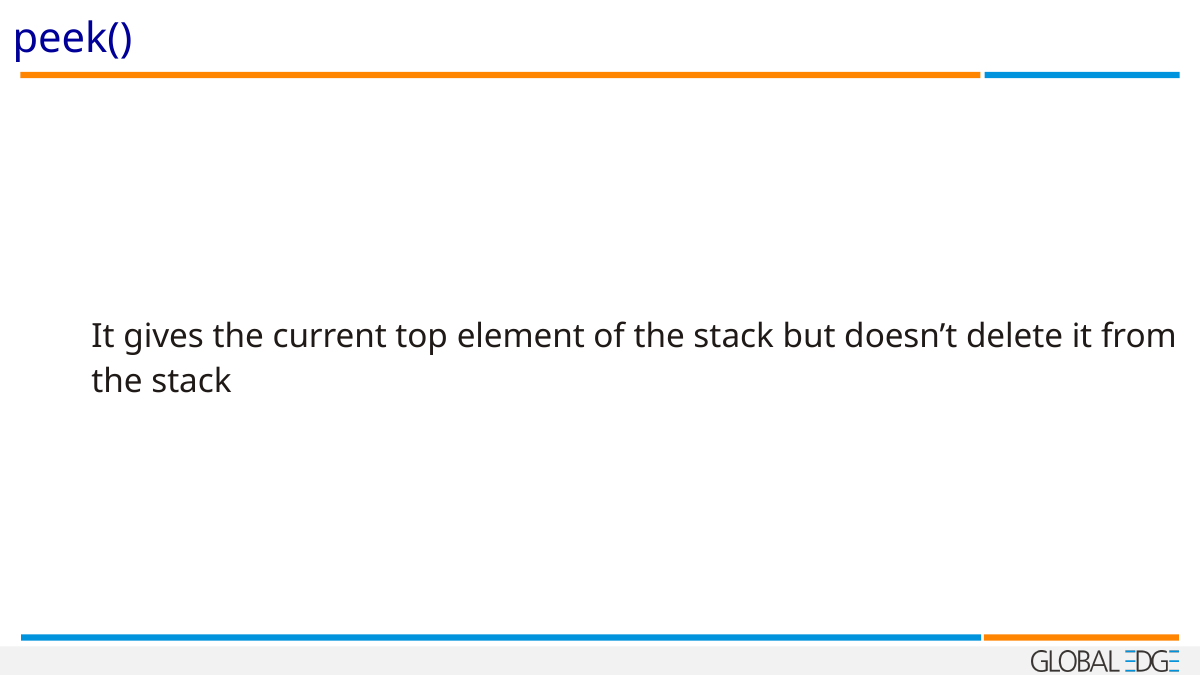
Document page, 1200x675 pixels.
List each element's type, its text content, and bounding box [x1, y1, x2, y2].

title peek() [12, 9, 1088, 63]
picture [1031, 650, 1179, 672]
list It gives the current top element of the stack but doesn’t delete it from the stack [20, 87, 1179, 628]
